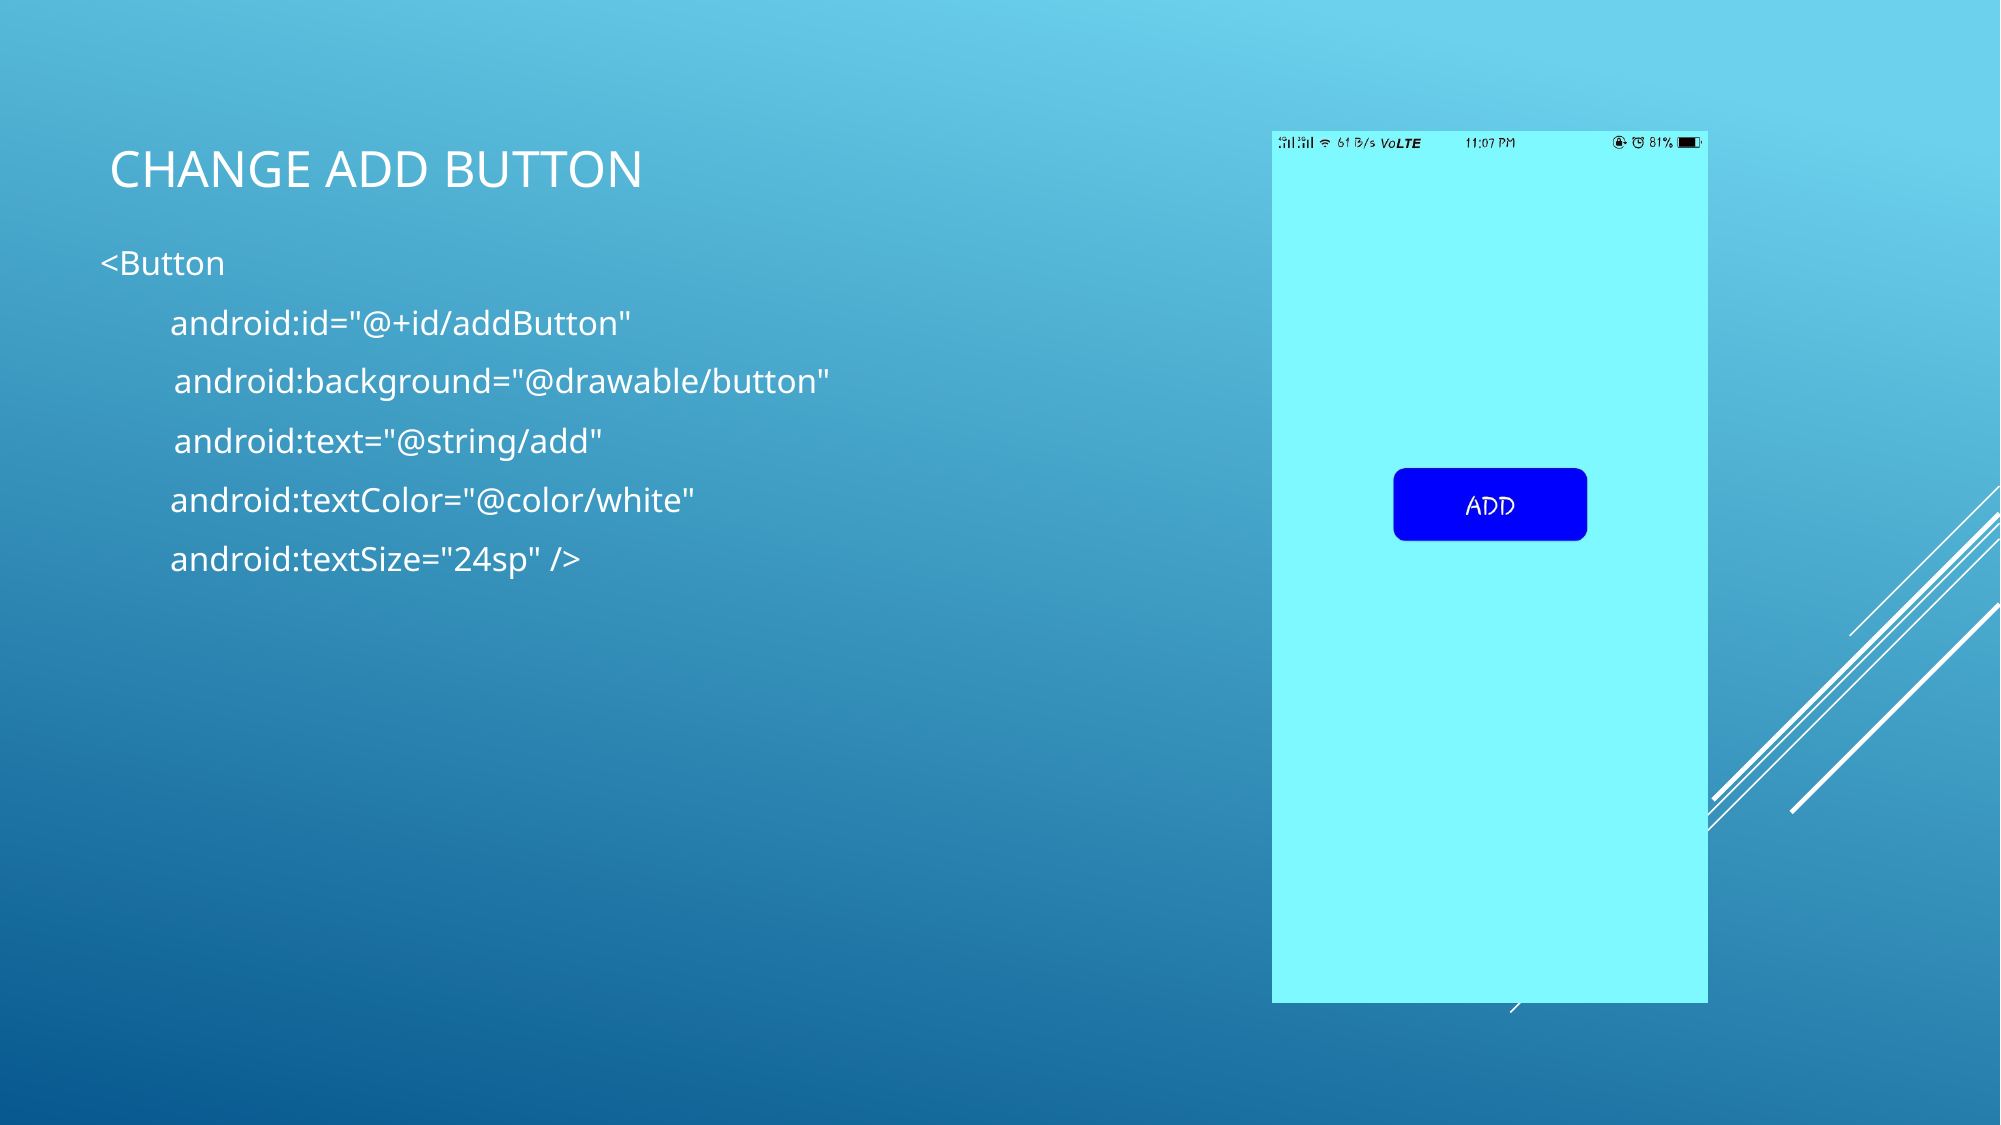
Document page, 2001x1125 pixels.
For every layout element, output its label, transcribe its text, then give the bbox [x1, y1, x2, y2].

picture [1272, 131, 1708, 1003]
title Change ADD BUTTON [94, 0, 695, 205]
list <Button android:id="@+id/addButton" android:background="@drawable/button" android:text="@string/add" android:textColor="@color/white" android:textSize="24sp" /> [85, 235, 1759, 1092]
